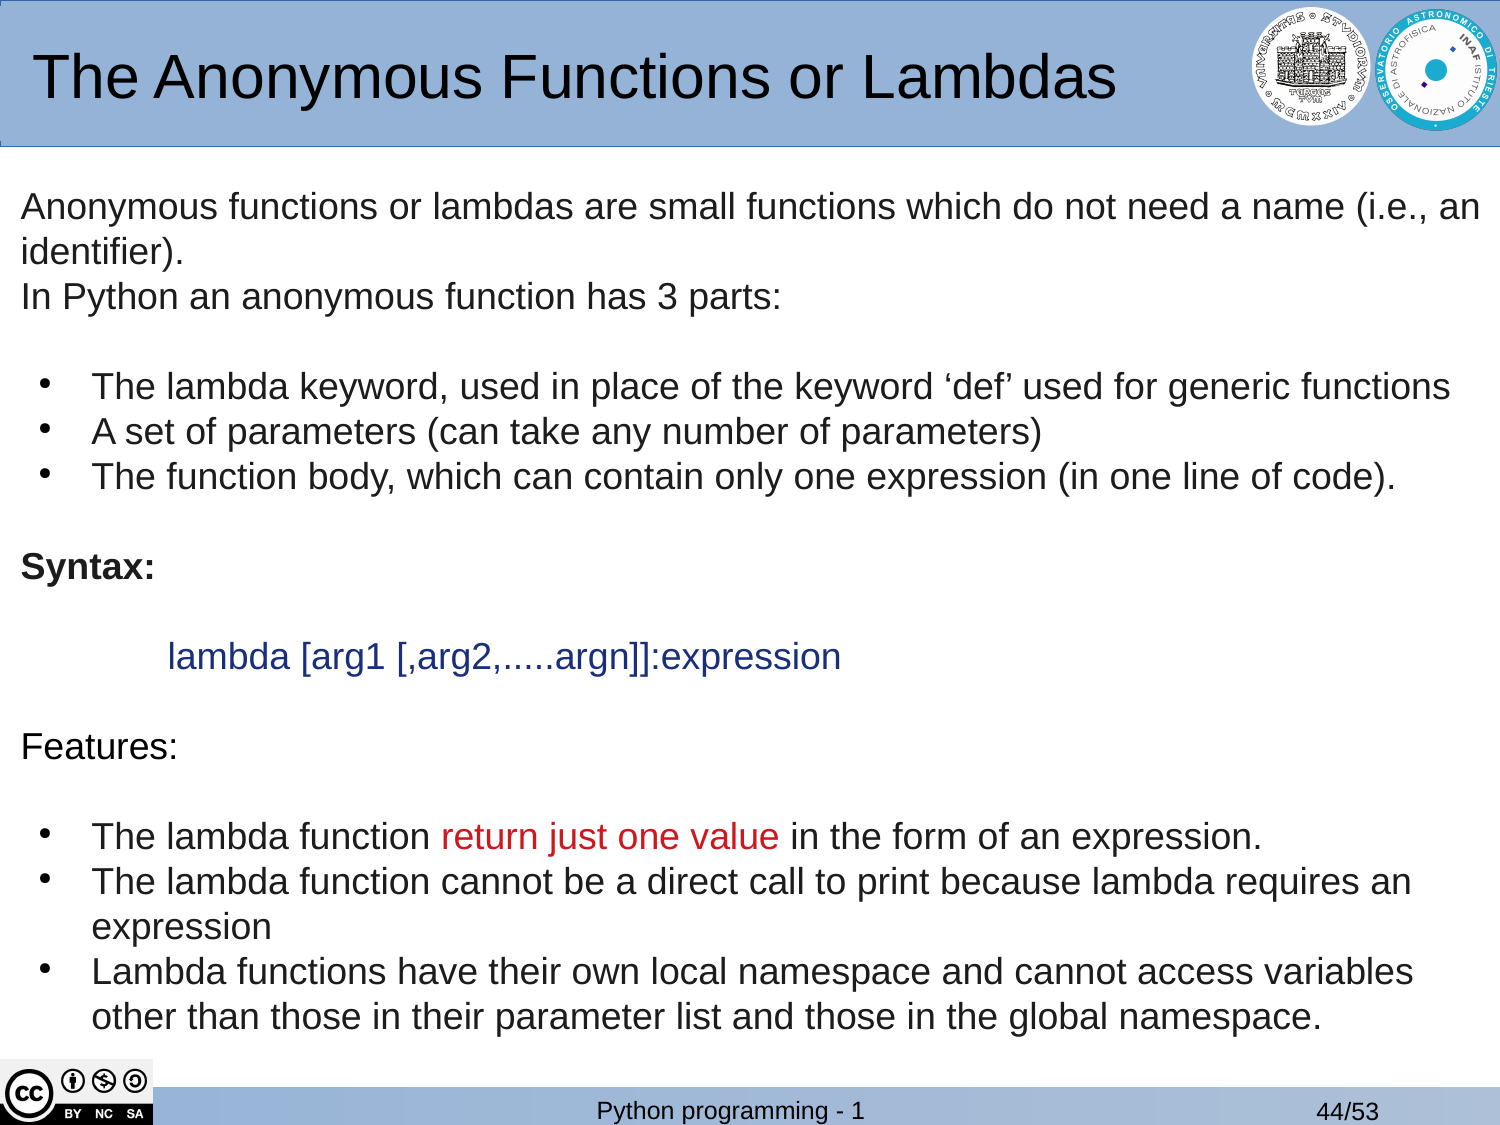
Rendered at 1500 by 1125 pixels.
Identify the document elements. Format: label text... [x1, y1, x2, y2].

list Anonymous functions or lambdas are small functions which do not need a name (i.e., an identifier). In Python an anonymous function has 3 parts: The lambda keyword, used in place of the keyword ‘def’ used for generic functions A set of parameters (can take any number of parameters) The function body, which can contain only one expression (in one line of code). Syntax: lambda [arg1 [,arg2,.....argn]]:expression Features: The lambda function return just one value in the form of an expression. The lambda function cannot be a direct call to print because lambda requires an expression Lambda functions have their own local namespace and cannot access variables other than those in their parameter list and those in the global namespace. [5, 174, 1500, 1111]
picture [1252, 0, 1500, 156]
picture [0, 1059, 153, 1125]
text_box The Anonymous Functions or Lambdas [0, 5, 1243, 141]
